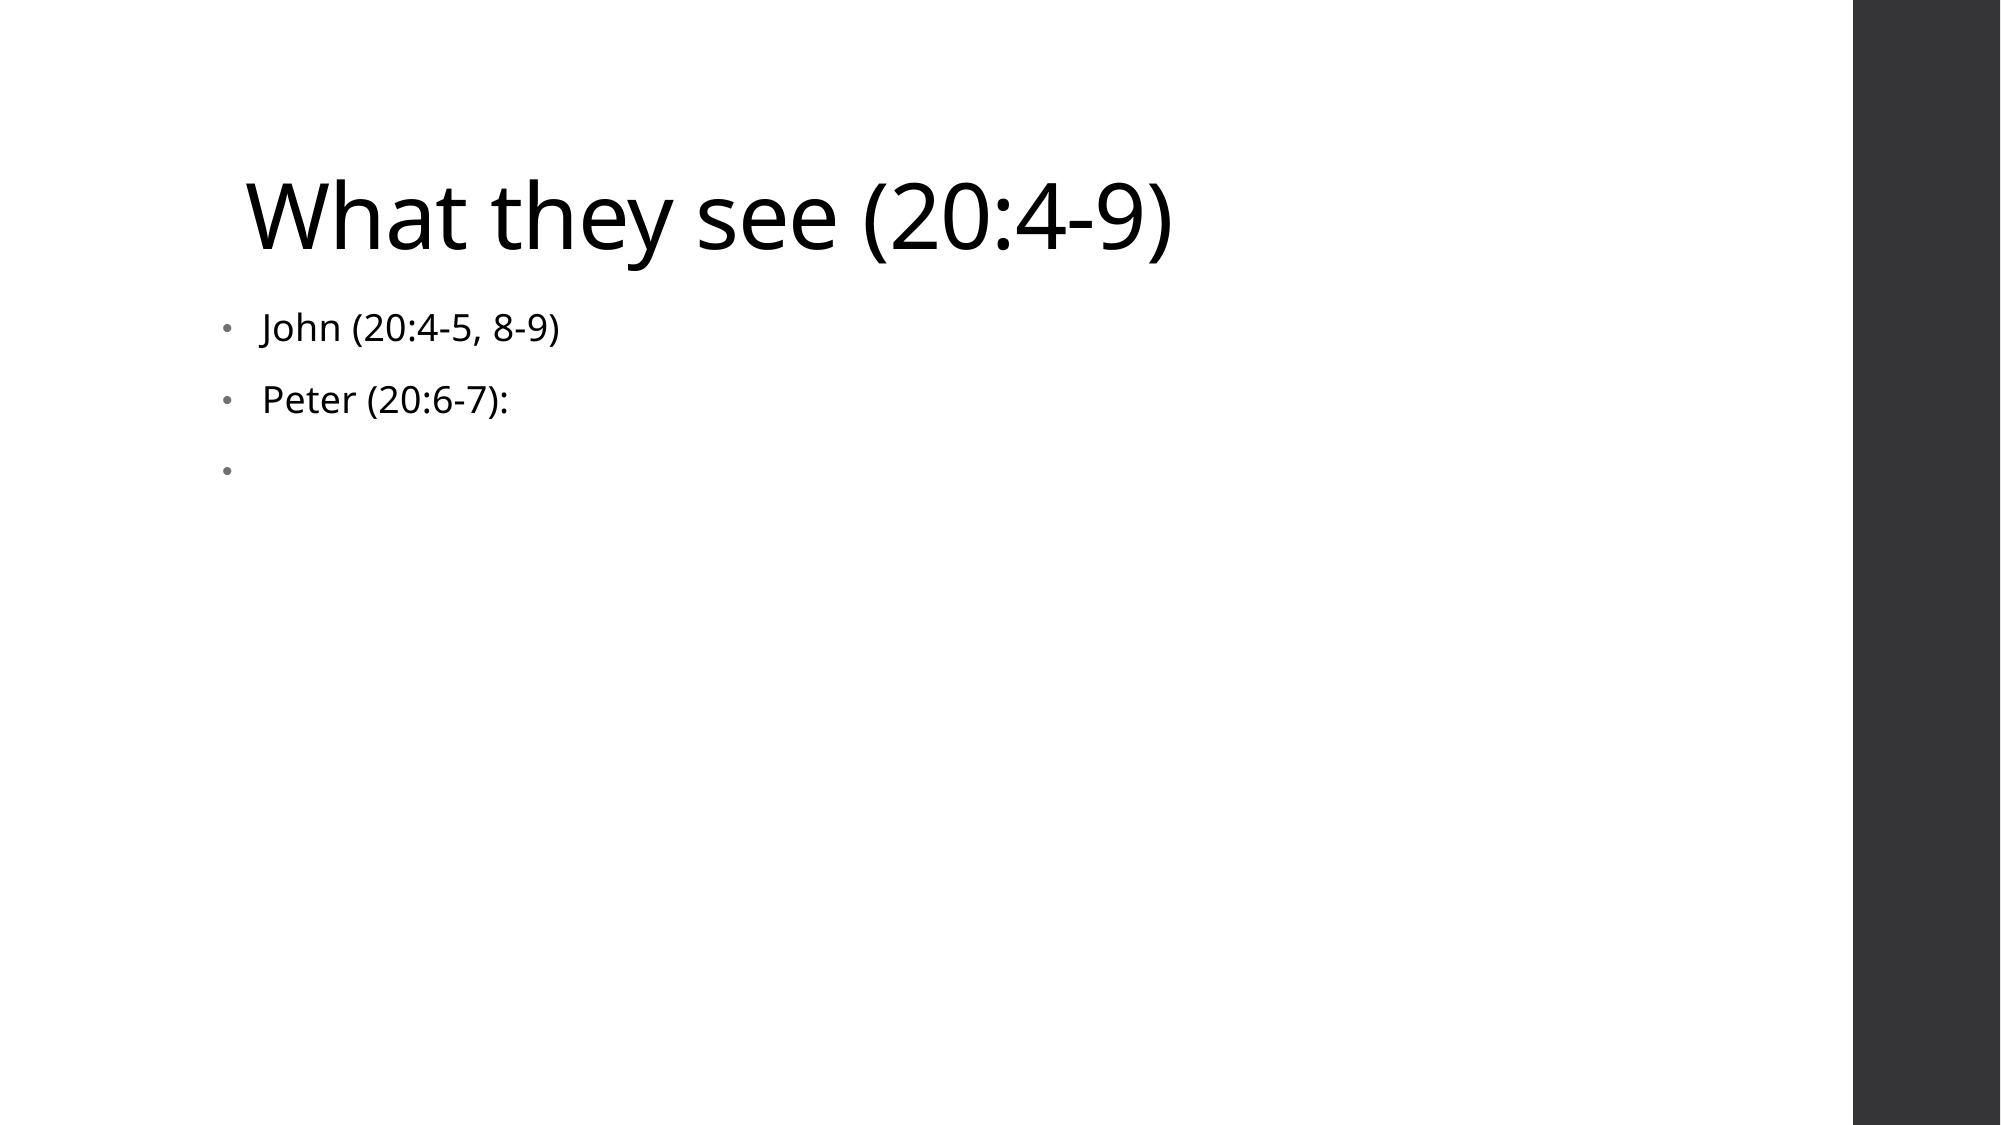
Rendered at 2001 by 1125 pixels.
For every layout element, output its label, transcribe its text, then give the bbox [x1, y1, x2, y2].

title What they see (20:4-9) [206, 60, 1797, 278]
list John (20:4-5, 8-9) Peter (20:6-7): [206, 299, 1617, 1014]
